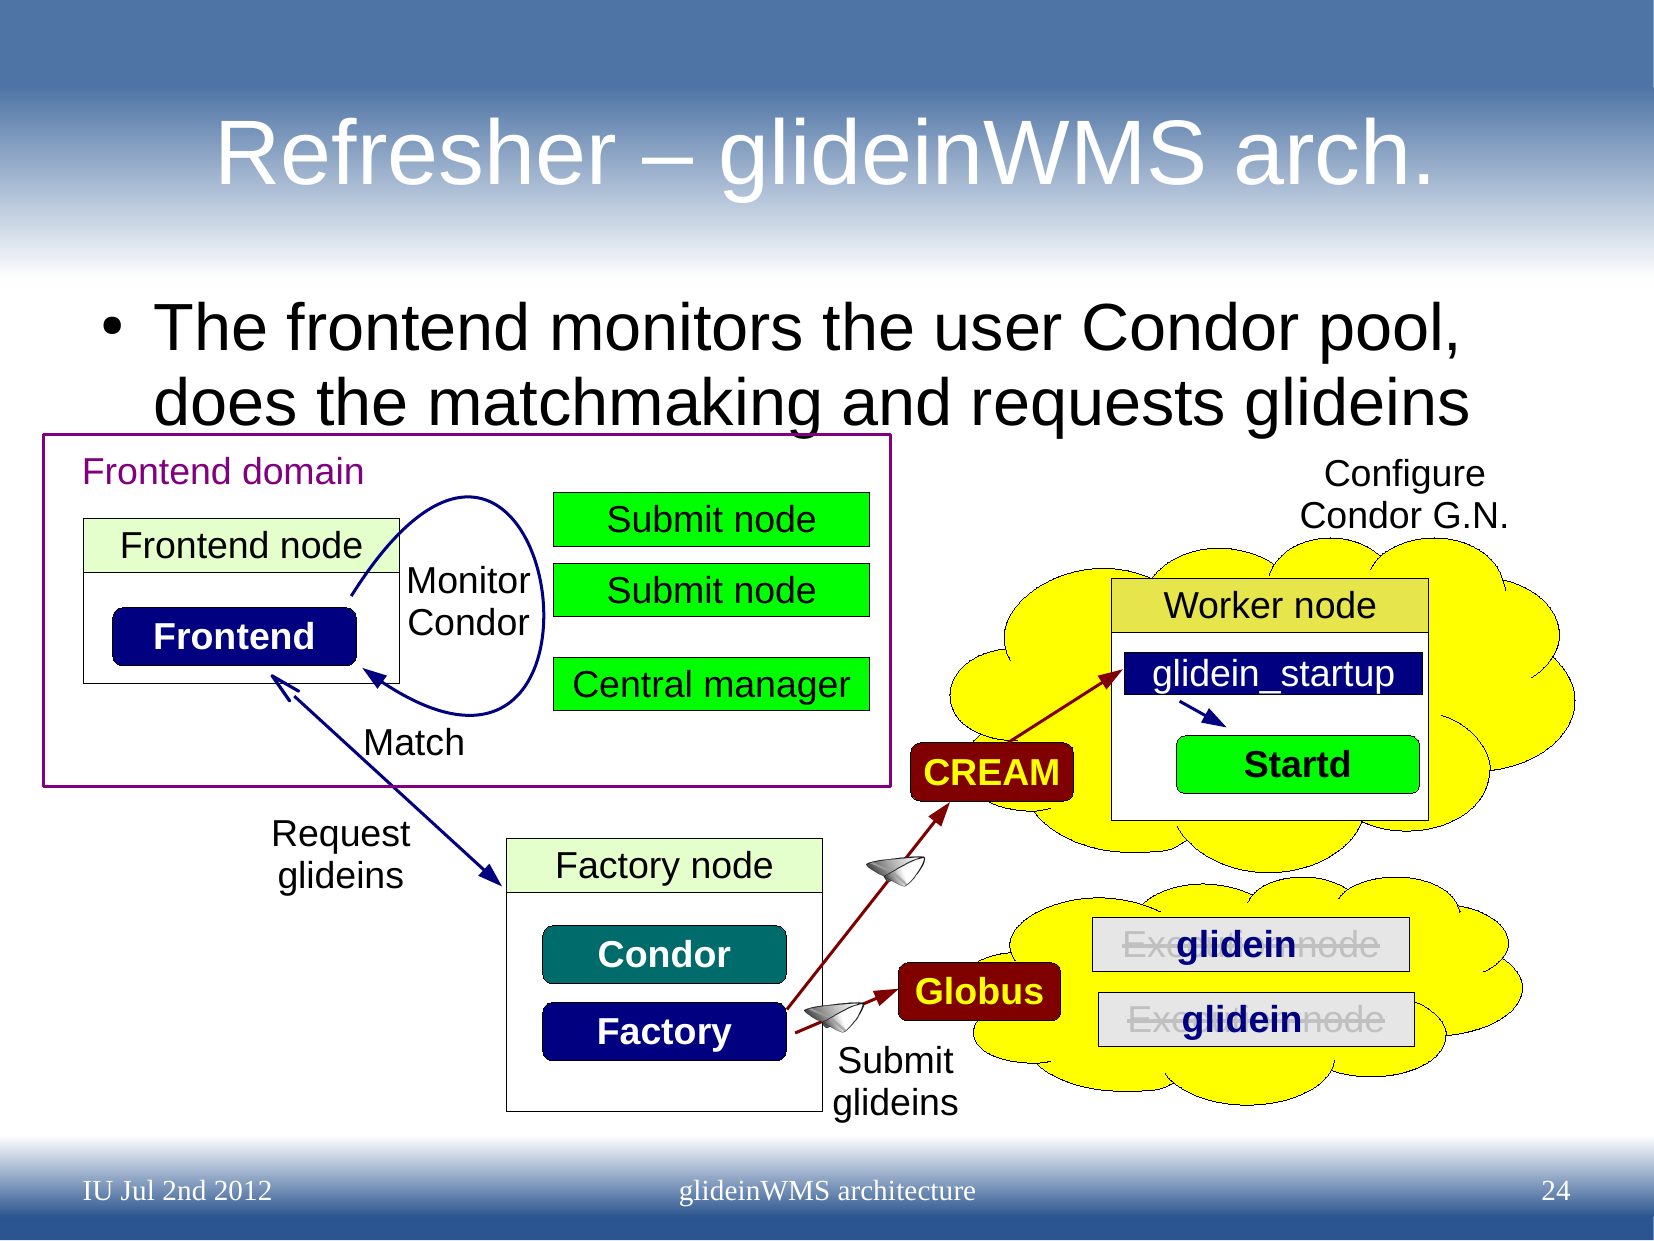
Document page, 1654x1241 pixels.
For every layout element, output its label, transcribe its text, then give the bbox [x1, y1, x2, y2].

list The frontend monitors the user Condor pool, does the matchmaking and requests glideins [82, 436, 889, 785]
text_box [1571, 681, 1576, 720]
text_box Submit glideins [817, 1109, 975, 1131]
list The frontend monitors the user Condor pool, does the matchmaking and requests glideins [82, 290, 1571, 1109]
text_box Frontend domain [67, 442, 381, 500]
title Refresher – glideinWMS arch. [82, 49, 1571, 257]
